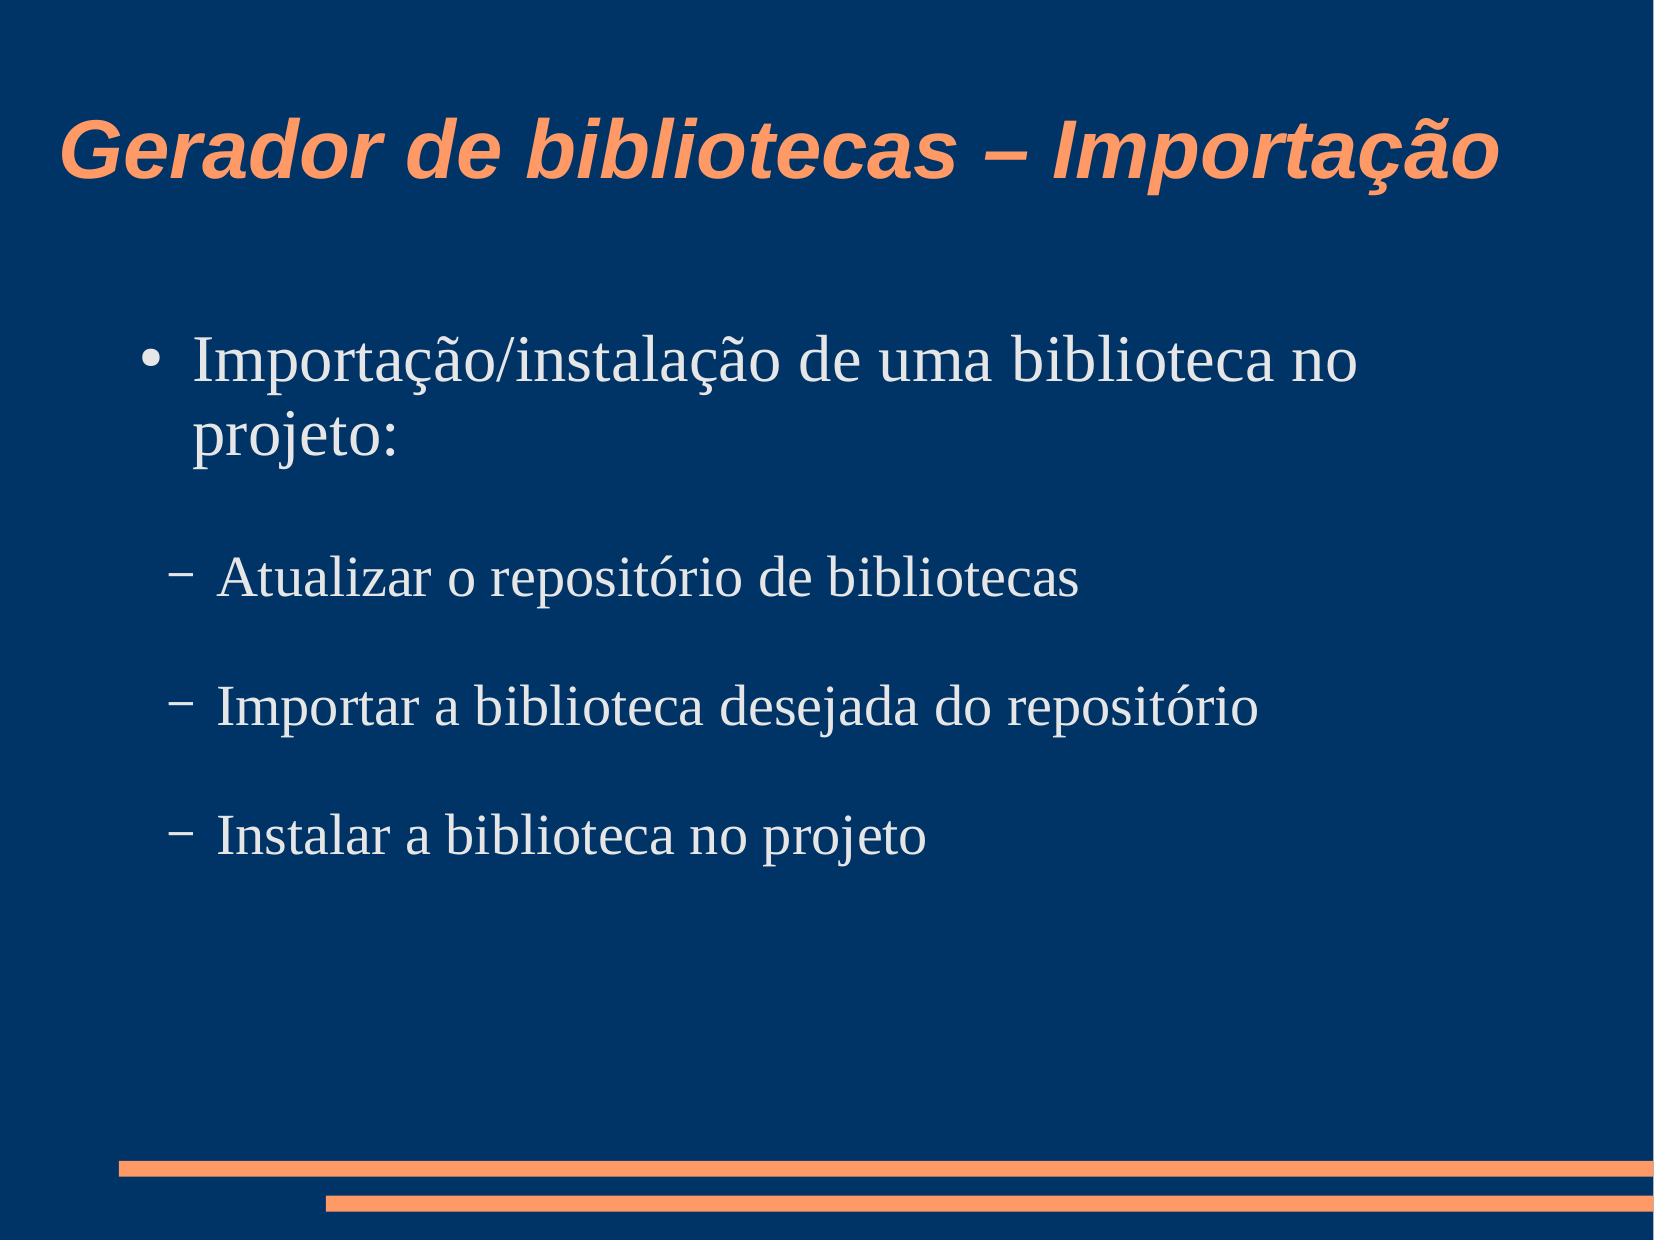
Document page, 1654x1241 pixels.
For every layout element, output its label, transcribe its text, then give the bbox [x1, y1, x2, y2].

list Importação/instalação de uma biblioteca no projeto: Atualizar o repositório de bibliotecas Importar a biblioteca desejada do repositório Instalar a biblioteca no projeto [121, 322, 1561, 1118]
title Gerador de bibliotecas – Importação [59, 53, 1534, 246]
